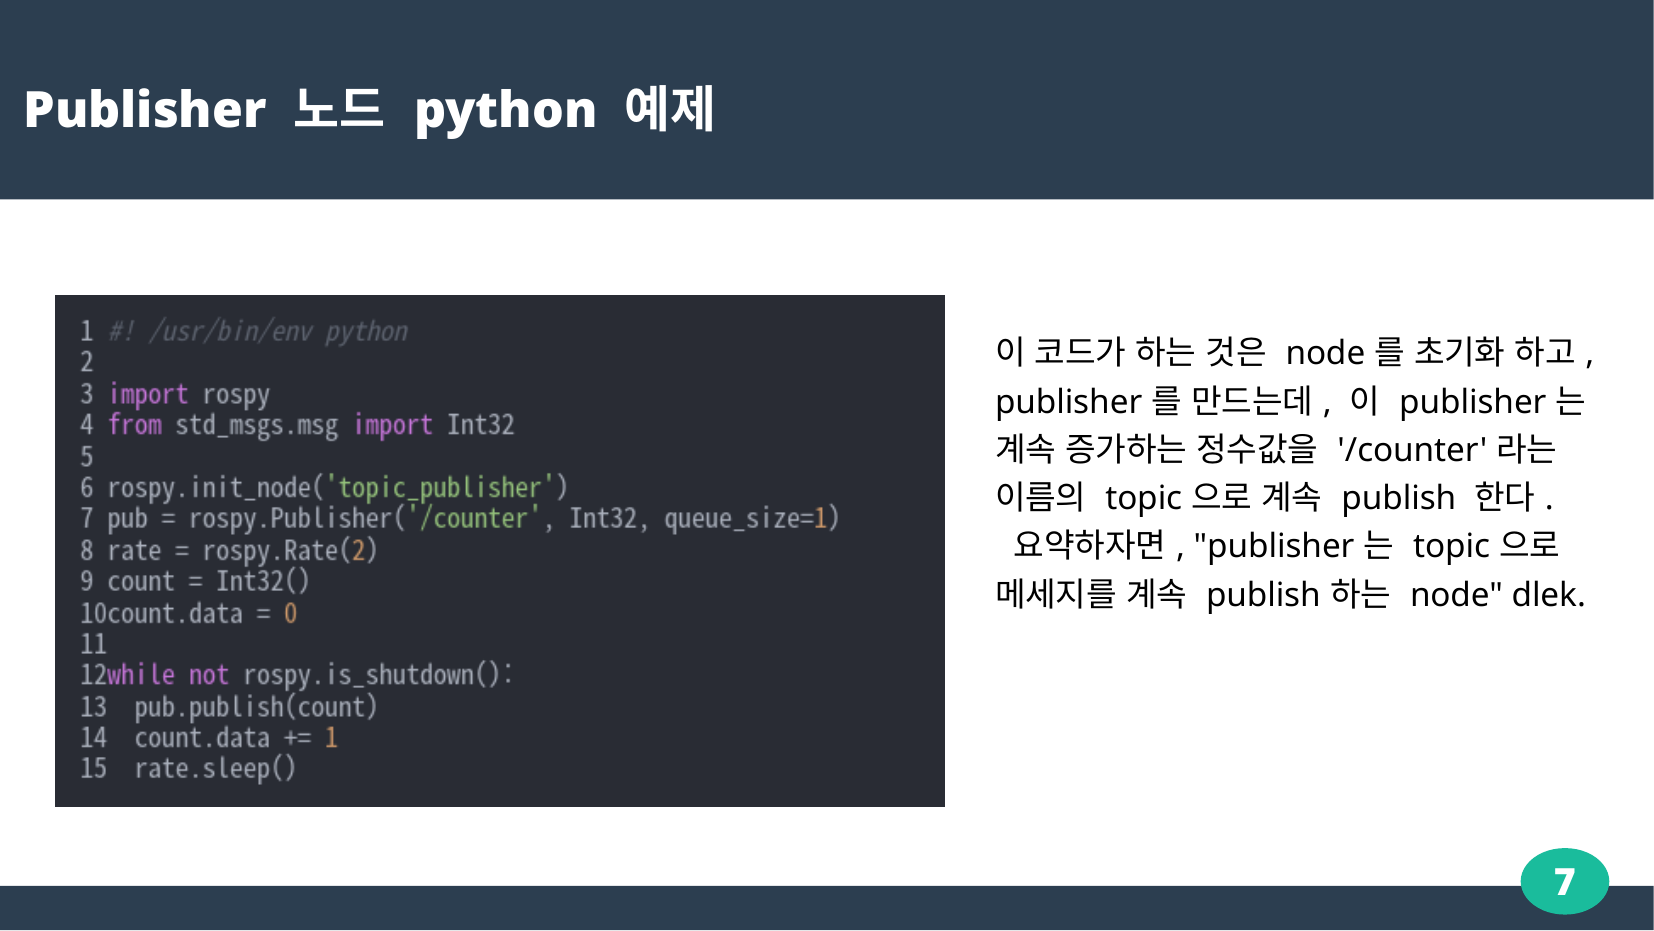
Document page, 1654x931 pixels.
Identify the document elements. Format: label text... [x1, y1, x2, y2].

title Publisher 노드 python 예제 [23, 47, 1004, 166]
picture [55, 295, 945, 807]
text_box 이 코드가 하는 것은 node를 초기화 하고, publisher를 만드는데, 이 publisher는 계속 증가하는 정수값을 '/counter'라는 이름의 topic으로 계속 publish 한다. 요약하자면, "publisher는 topic으로 메세지를 계속 publish하는 node" dlek. [980, 318, 1624, 780]
